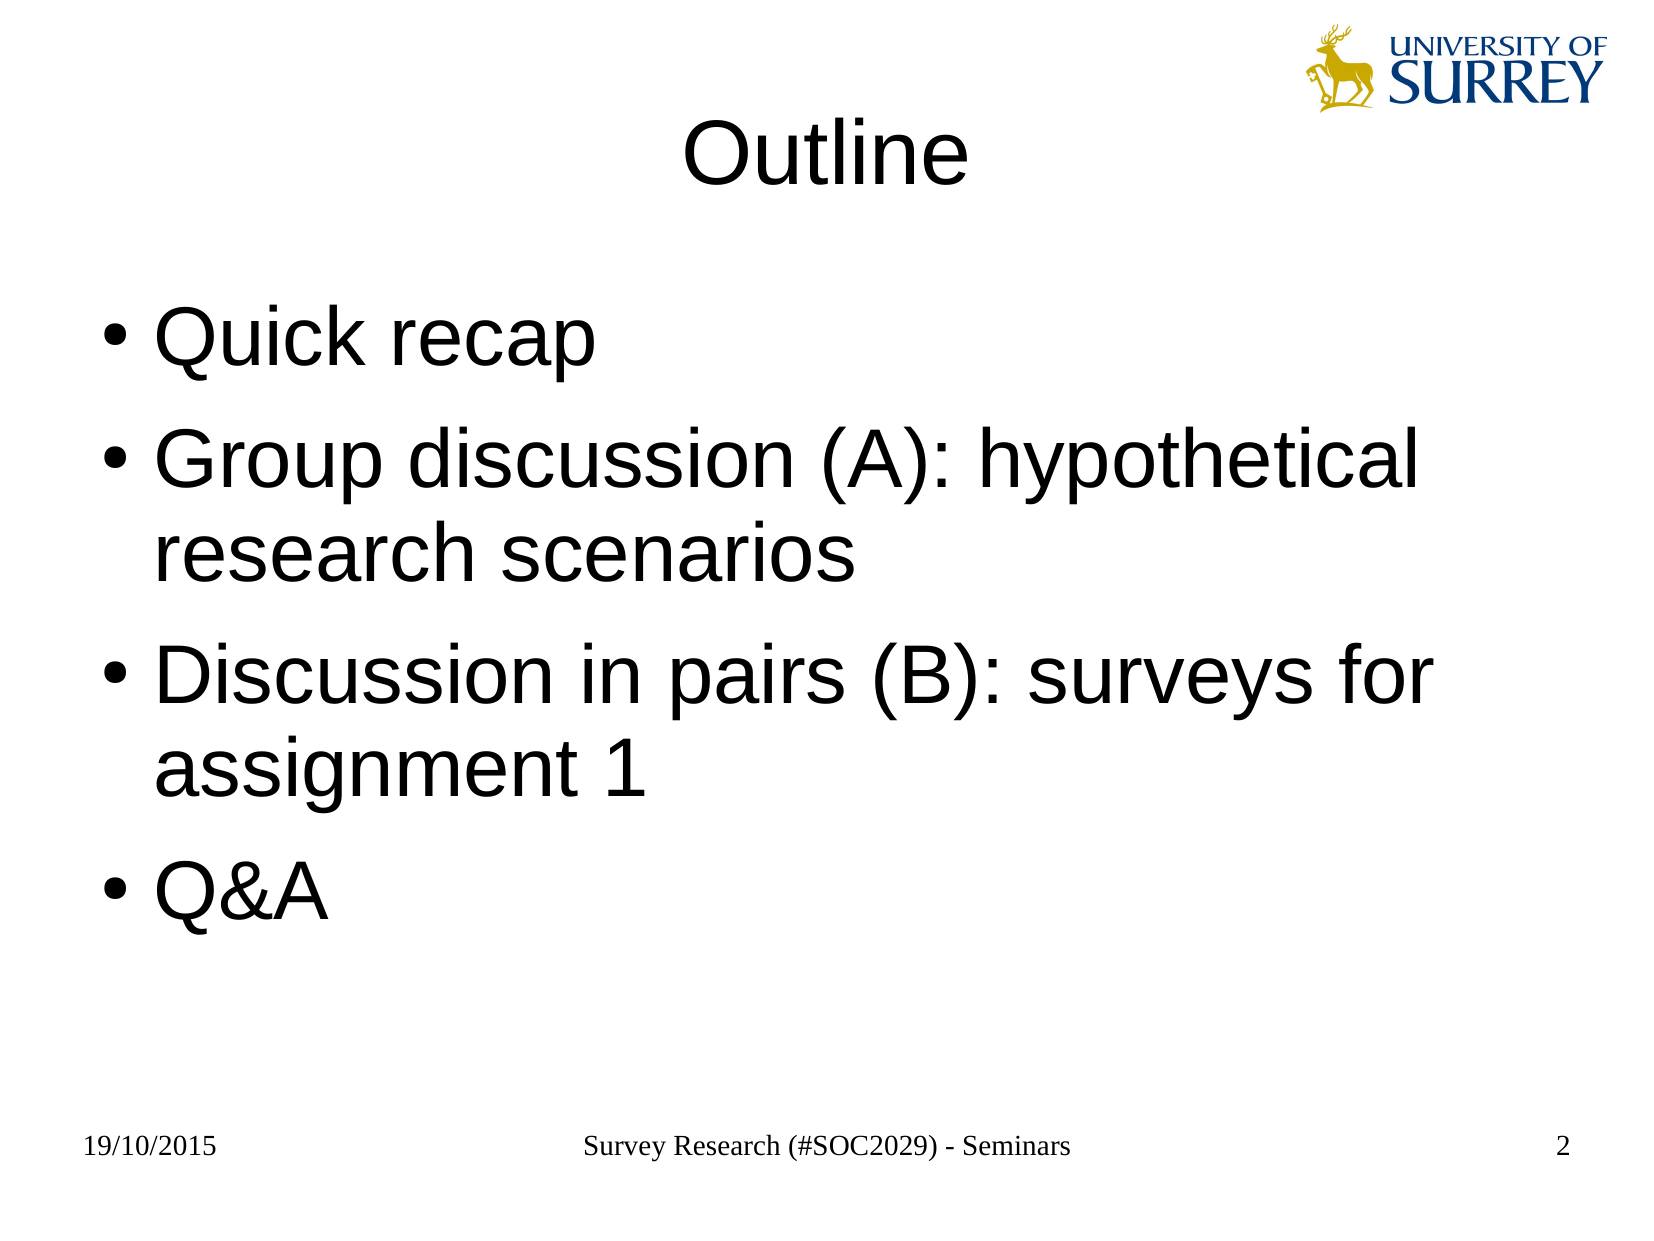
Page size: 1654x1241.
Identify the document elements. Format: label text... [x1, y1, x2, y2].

picture [1306, 23, 1607, 113]
title Outline [82, 49, 1571, 257]
list Quick recap Group discussion (A): hypothetical research scenarios Discussion in pairs (B): surveys for assignment 1 Q&A [82, 290, 1571, 1010]
